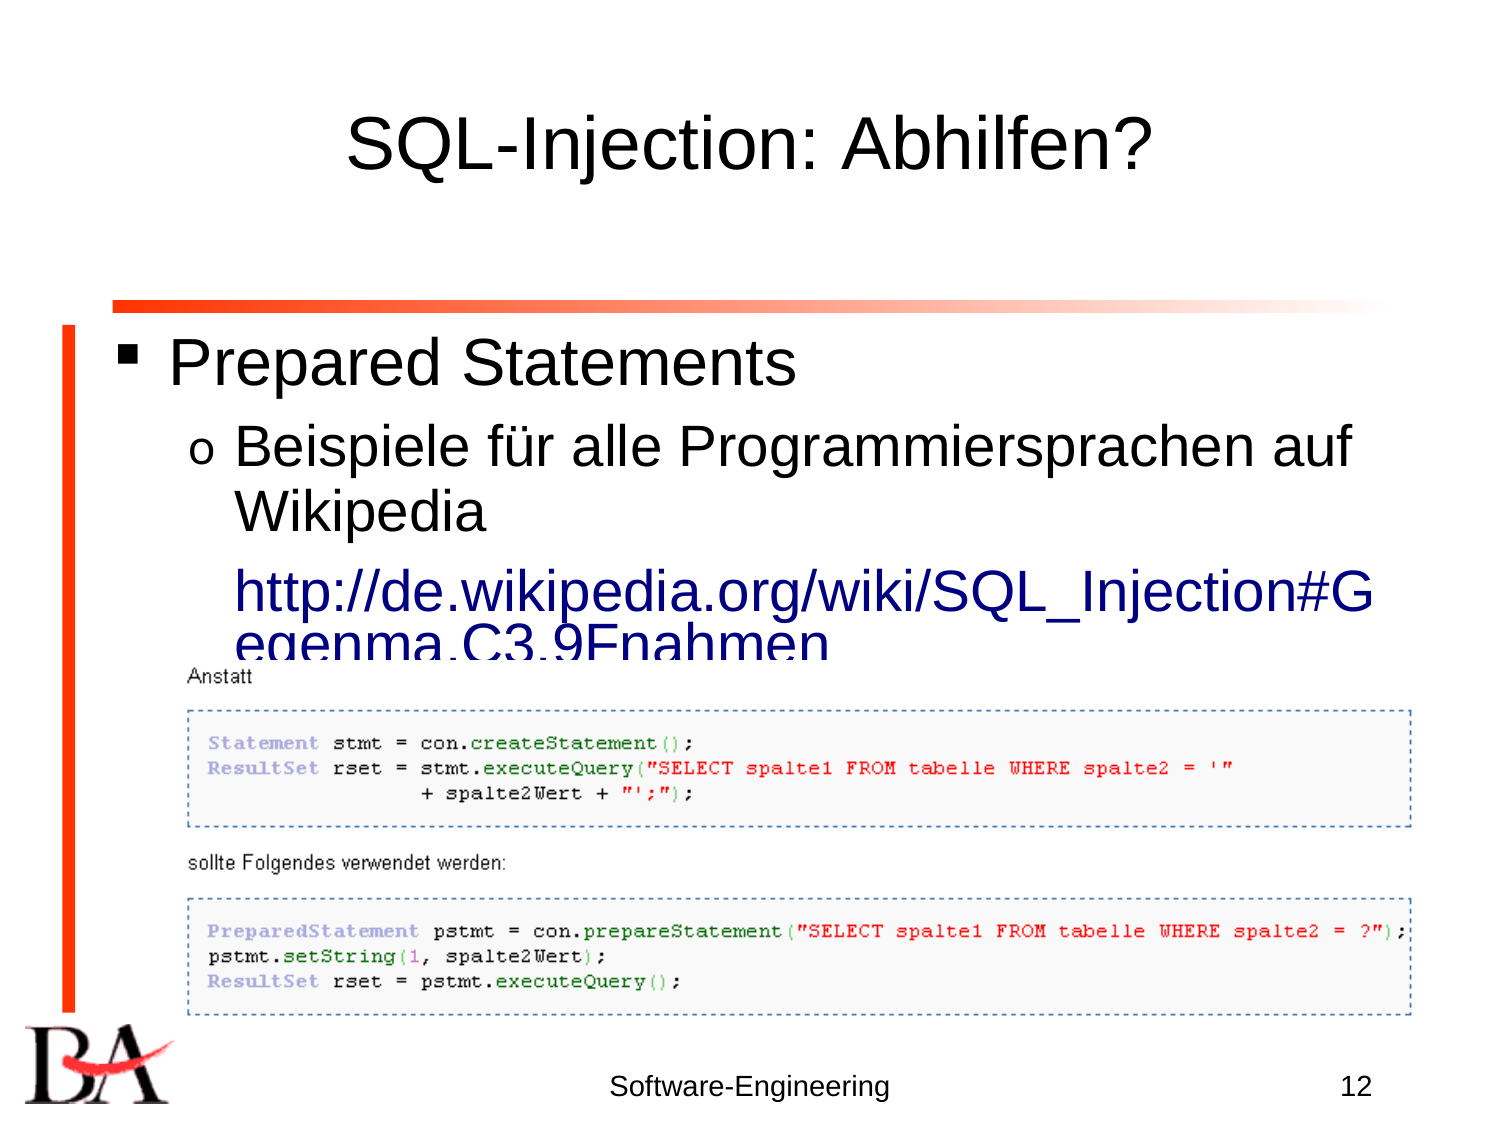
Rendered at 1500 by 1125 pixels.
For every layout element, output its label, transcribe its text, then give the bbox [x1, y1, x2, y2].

title SQL-Injection: Abhilfen? [112, 28, 1388, 259]
picture [24, 1024, 175, 1104]
picture [183, 660, 1421, 1022]
list Prepared Statements Beispiele für alle Programmiersprachen auf Wikipedia http://de.wikipedia.org/wiki/SQL_Injection#Gegenma.C3.9Fnahmen [112, 324, 1388, 1036]
